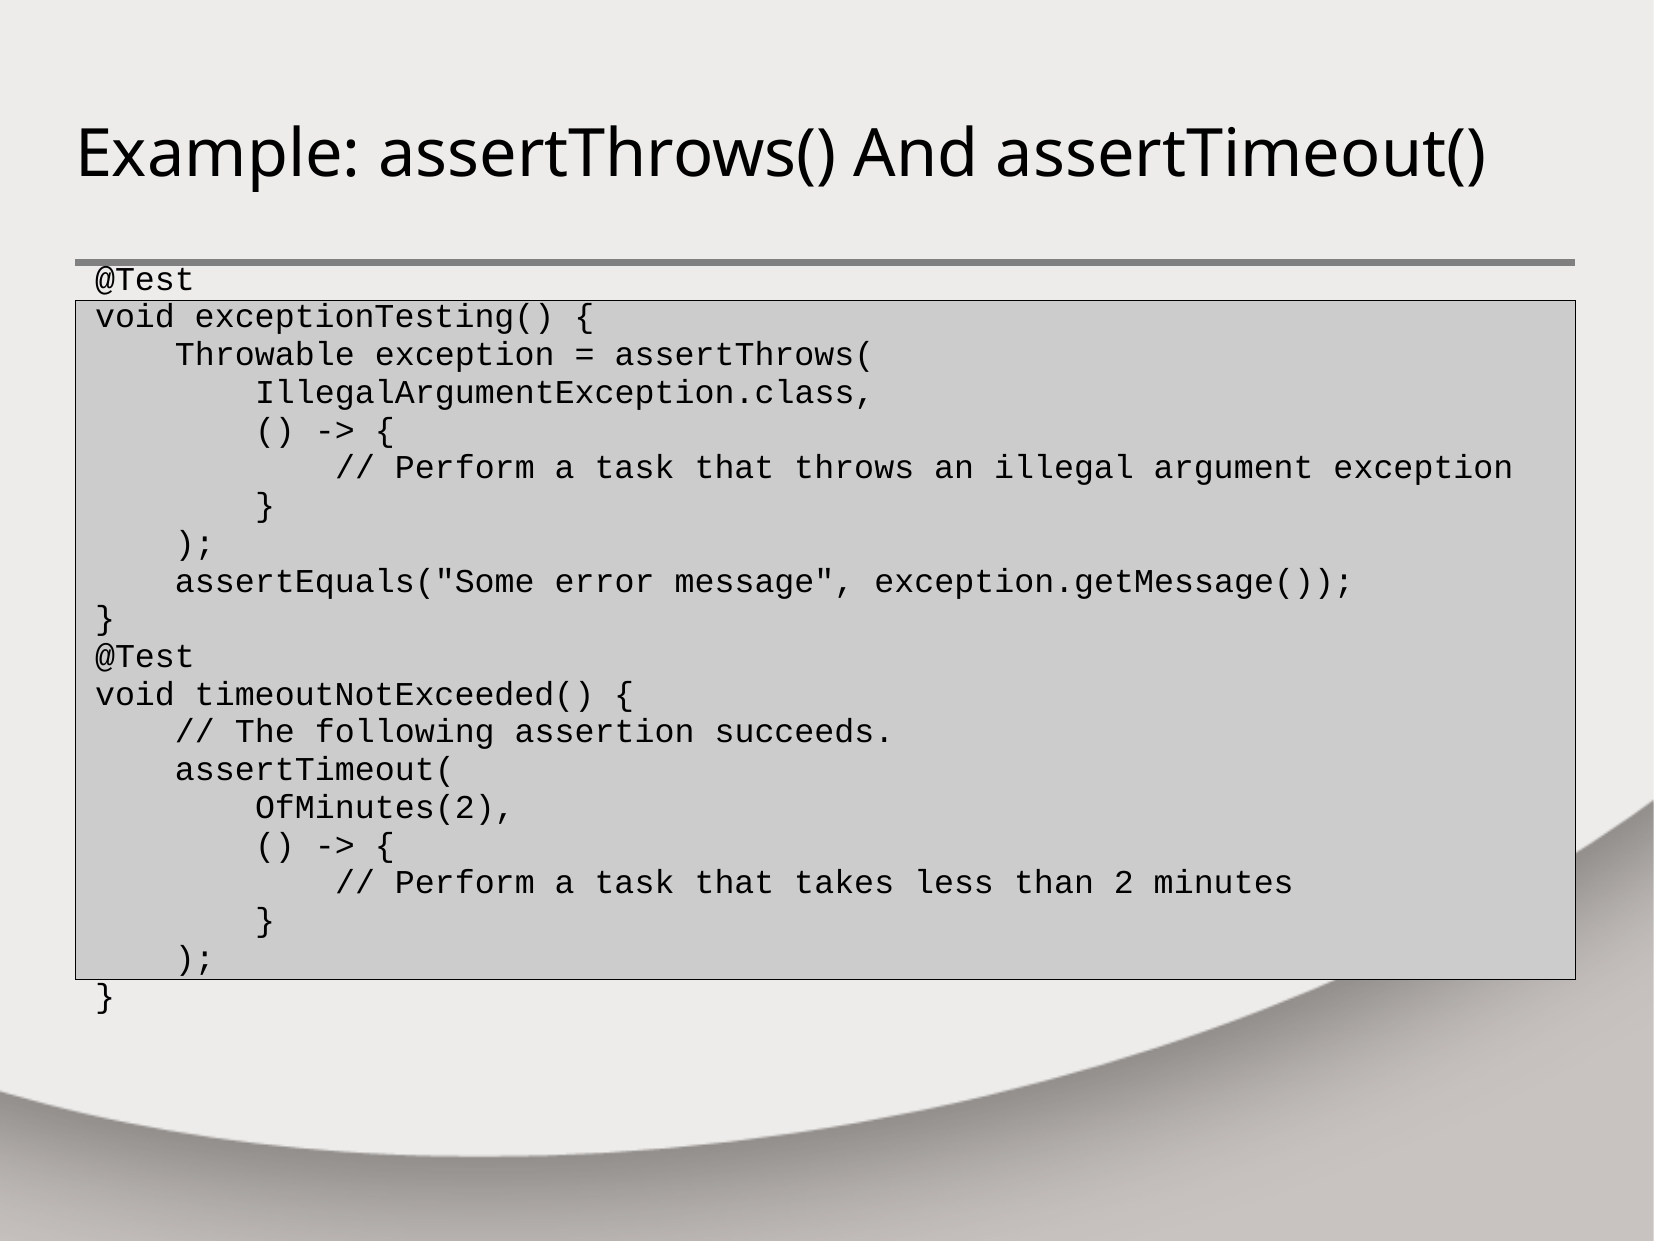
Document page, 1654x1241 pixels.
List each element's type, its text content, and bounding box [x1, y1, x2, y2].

title Example: assertThrows() And assertTimeout() [75, 75, 1576, 226]
text_box @Test void exceptionTesting() { Throwable exception = assertThrows( IllegalArgumentException.class, () -> { // Perform a task that throws an illegal argument exception } ); assertEquals("Some error message", exception.getMessage()); } @Test void timeoutNotExceeded() { // The following assertion succeeds. assertTimeout( OfMinutes(2), () -> { // Perform a task that takes less than 2 minutes } ); } [75, 300, 1576, 980]
picture [0, 0, 1654, 1241]
